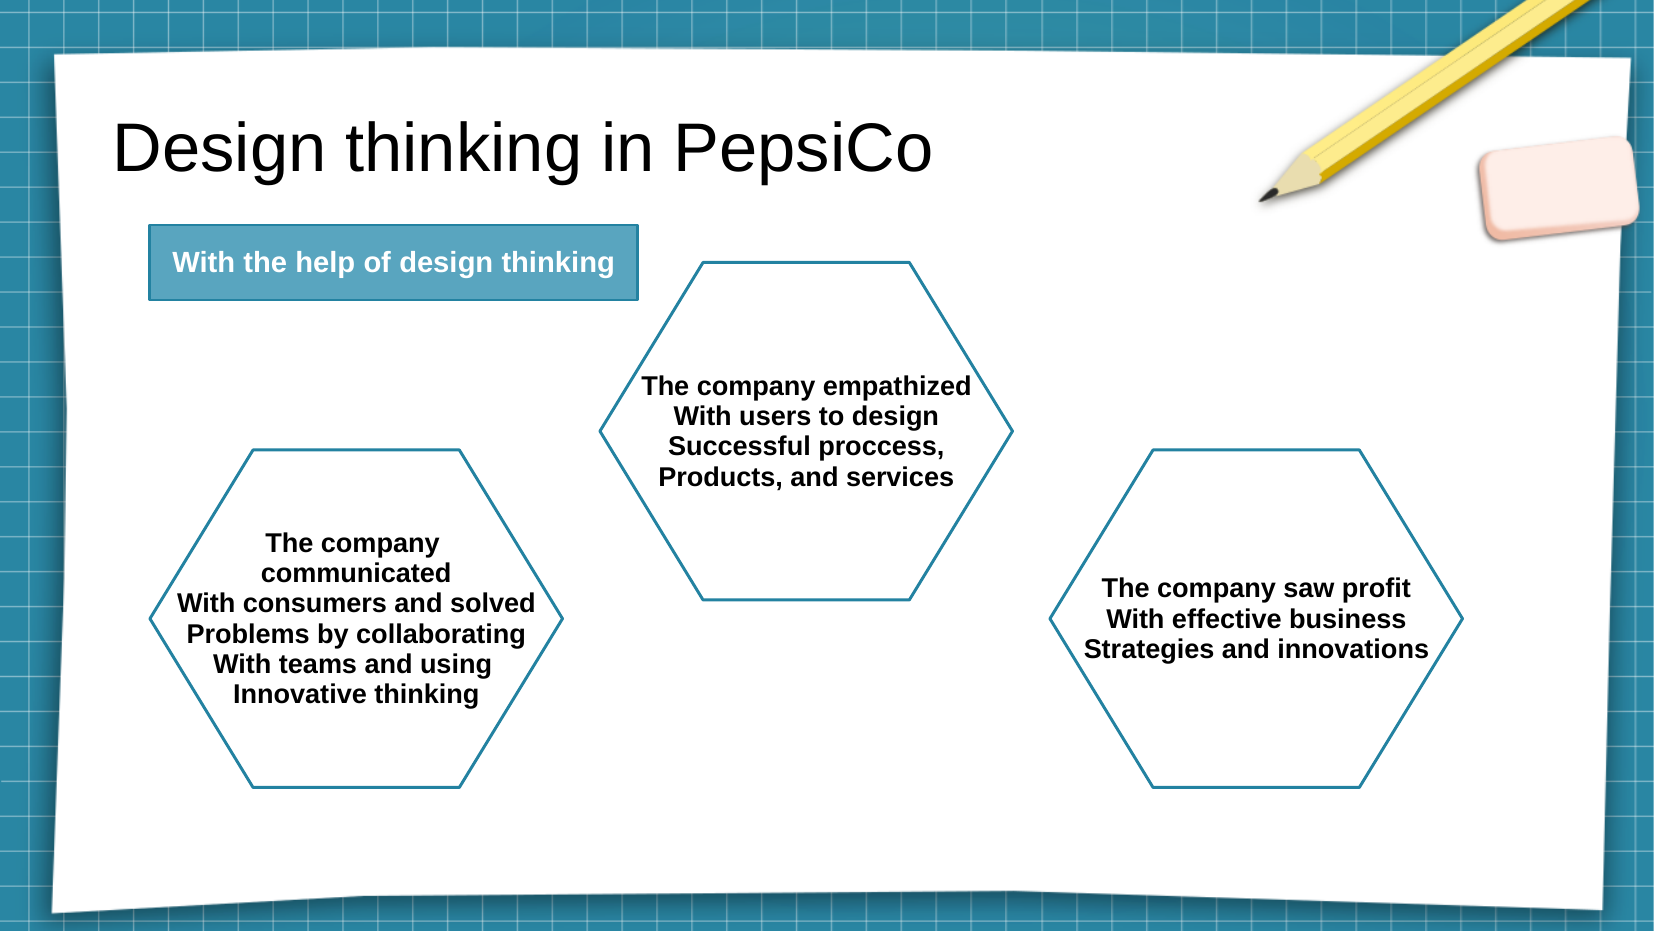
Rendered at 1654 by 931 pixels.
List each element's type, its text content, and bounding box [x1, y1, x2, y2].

text_box The company communicated With consumers and solved Problems by collaborating With teams and using Innovative thinking [149, 449, 563, 788]
title Design thinking in PepsiCo [112, 69, 1013, 226]
text_box With the help of design thinking [149, 225, 638, 301]
picture [0, 0, 1654, 931]
text_box The company empathized With users to design Successful proccess, Products, and services [599, 262, 1013, 600]
text_box The company saw profit With effective business Strategies and innovations [1049, 449, 1463, 788]
